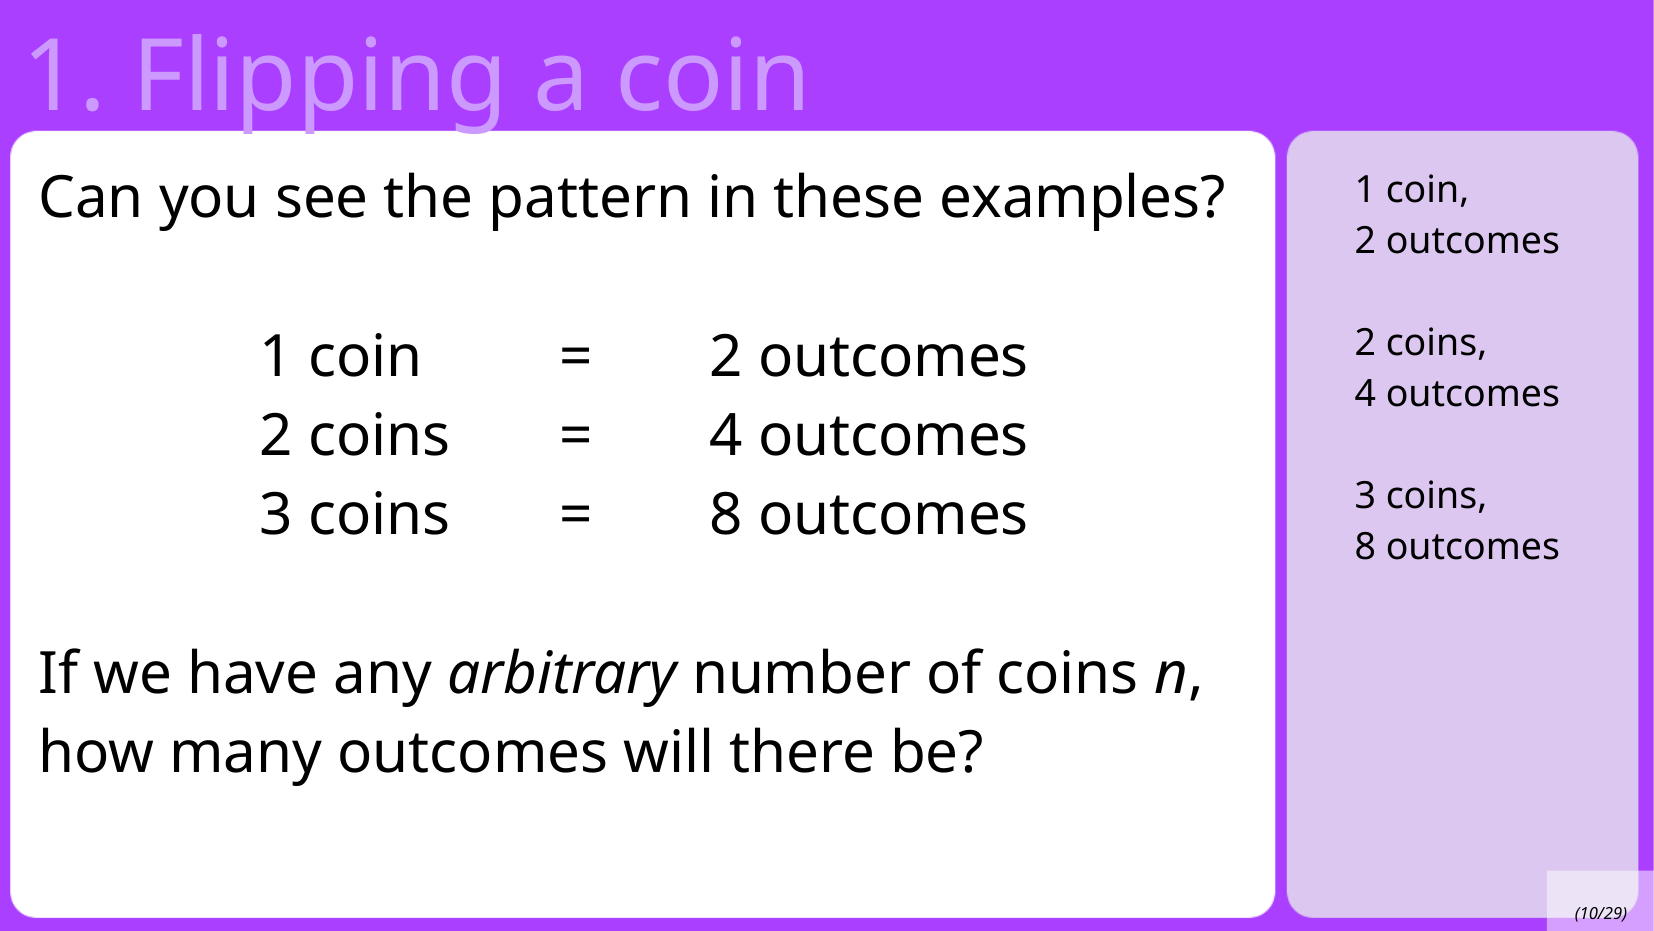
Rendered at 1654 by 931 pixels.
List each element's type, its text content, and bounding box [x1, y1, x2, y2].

text_box Can you see the pattern in these examples? 1 coin = 2 outcomes 2 coins = 4 outcomes 3 coins = 8 outcomes If we have any arbitrary number of coins n, how many outcomes will there be? [38, 155, 1250, 678]
text_box (<number>/29) [1546, 877, 1654, 931]
text_box 1 coin, 2 outcomes 2 coins, 4 outcomes 3 coins, 8 outcomes [1297, 155, 1618, 692]
picture [0, 0, 1654, 931]
title 1. Flipping a coin [22, 13, 1511, 130]
